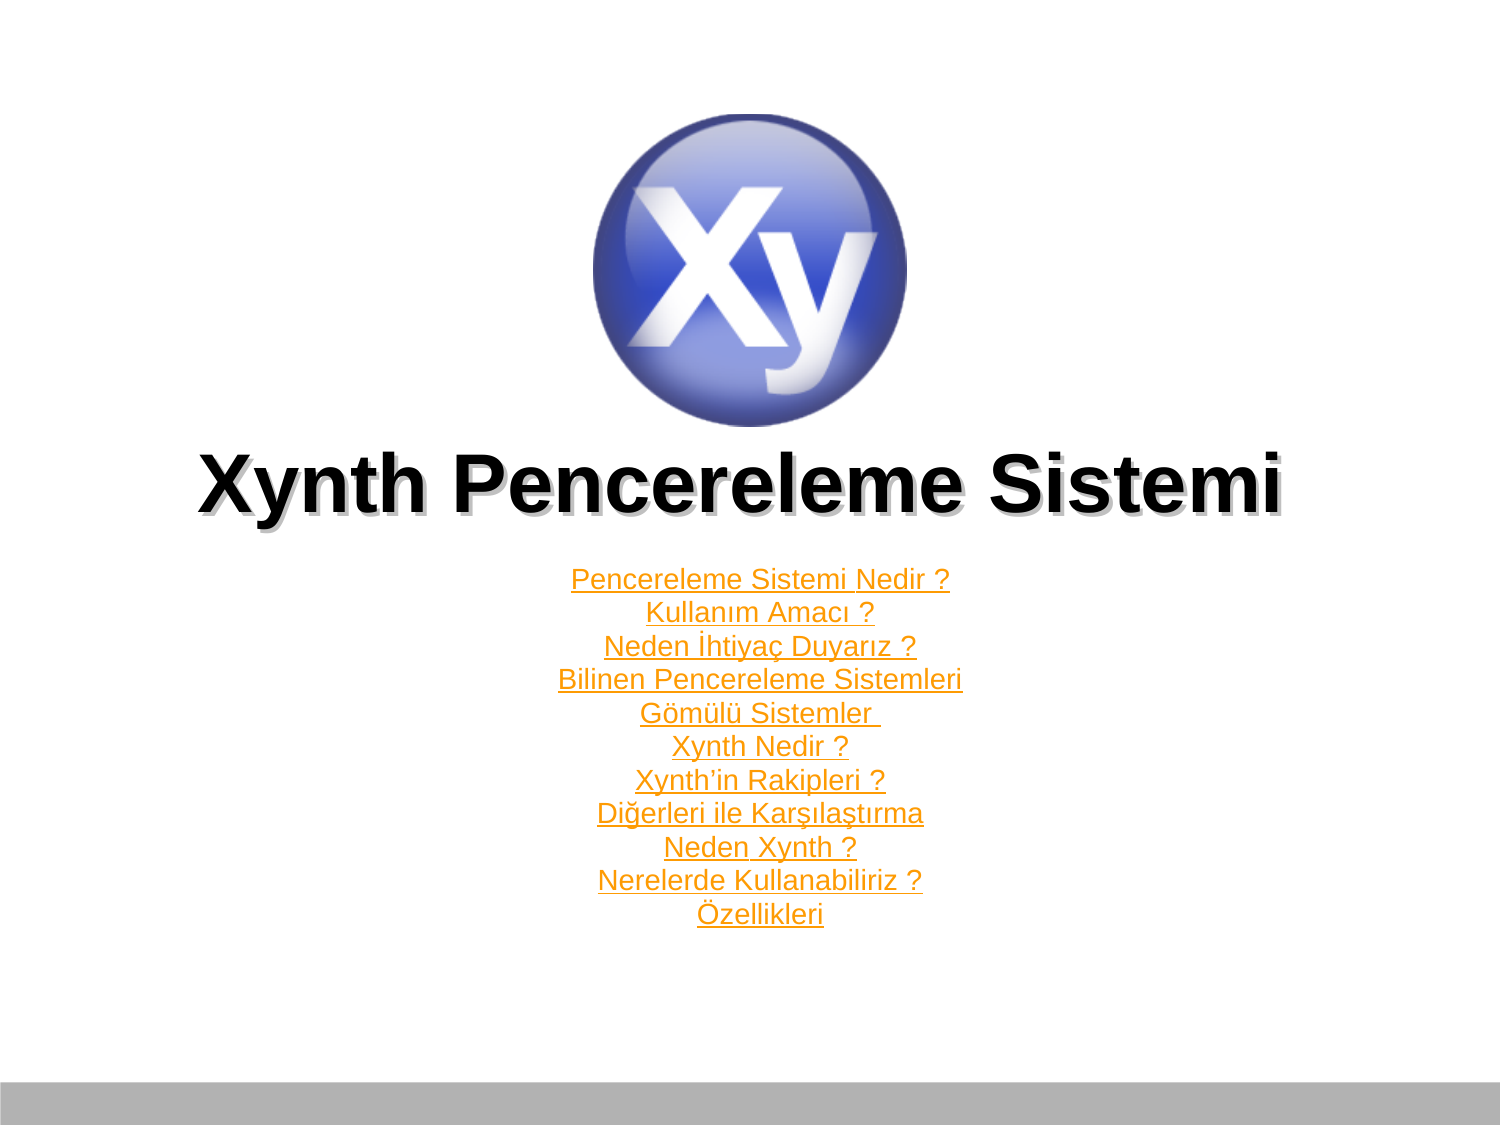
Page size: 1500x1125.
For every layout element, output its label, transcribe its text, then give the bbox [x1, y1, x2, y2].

title Xynth Pencereleme Sistemi [106, 430, 1376, 618]
picture [593, 114, 907, 427]
subtitle Pencereleme Sistemi Nedir ? Kullanım Amacı ? Neden İhtiyaç Duyarız ? Bilinen Pencereleme Sistemleri Gömülü Sistemler Xynth Nedir ? Xynth’in Rakipleri ? Diğerleri ile Karşılaştırma Neden Xynth ? Nerelerde Kullanabiliriz ? Özellikleri [235, 560, 1286, 1011]
